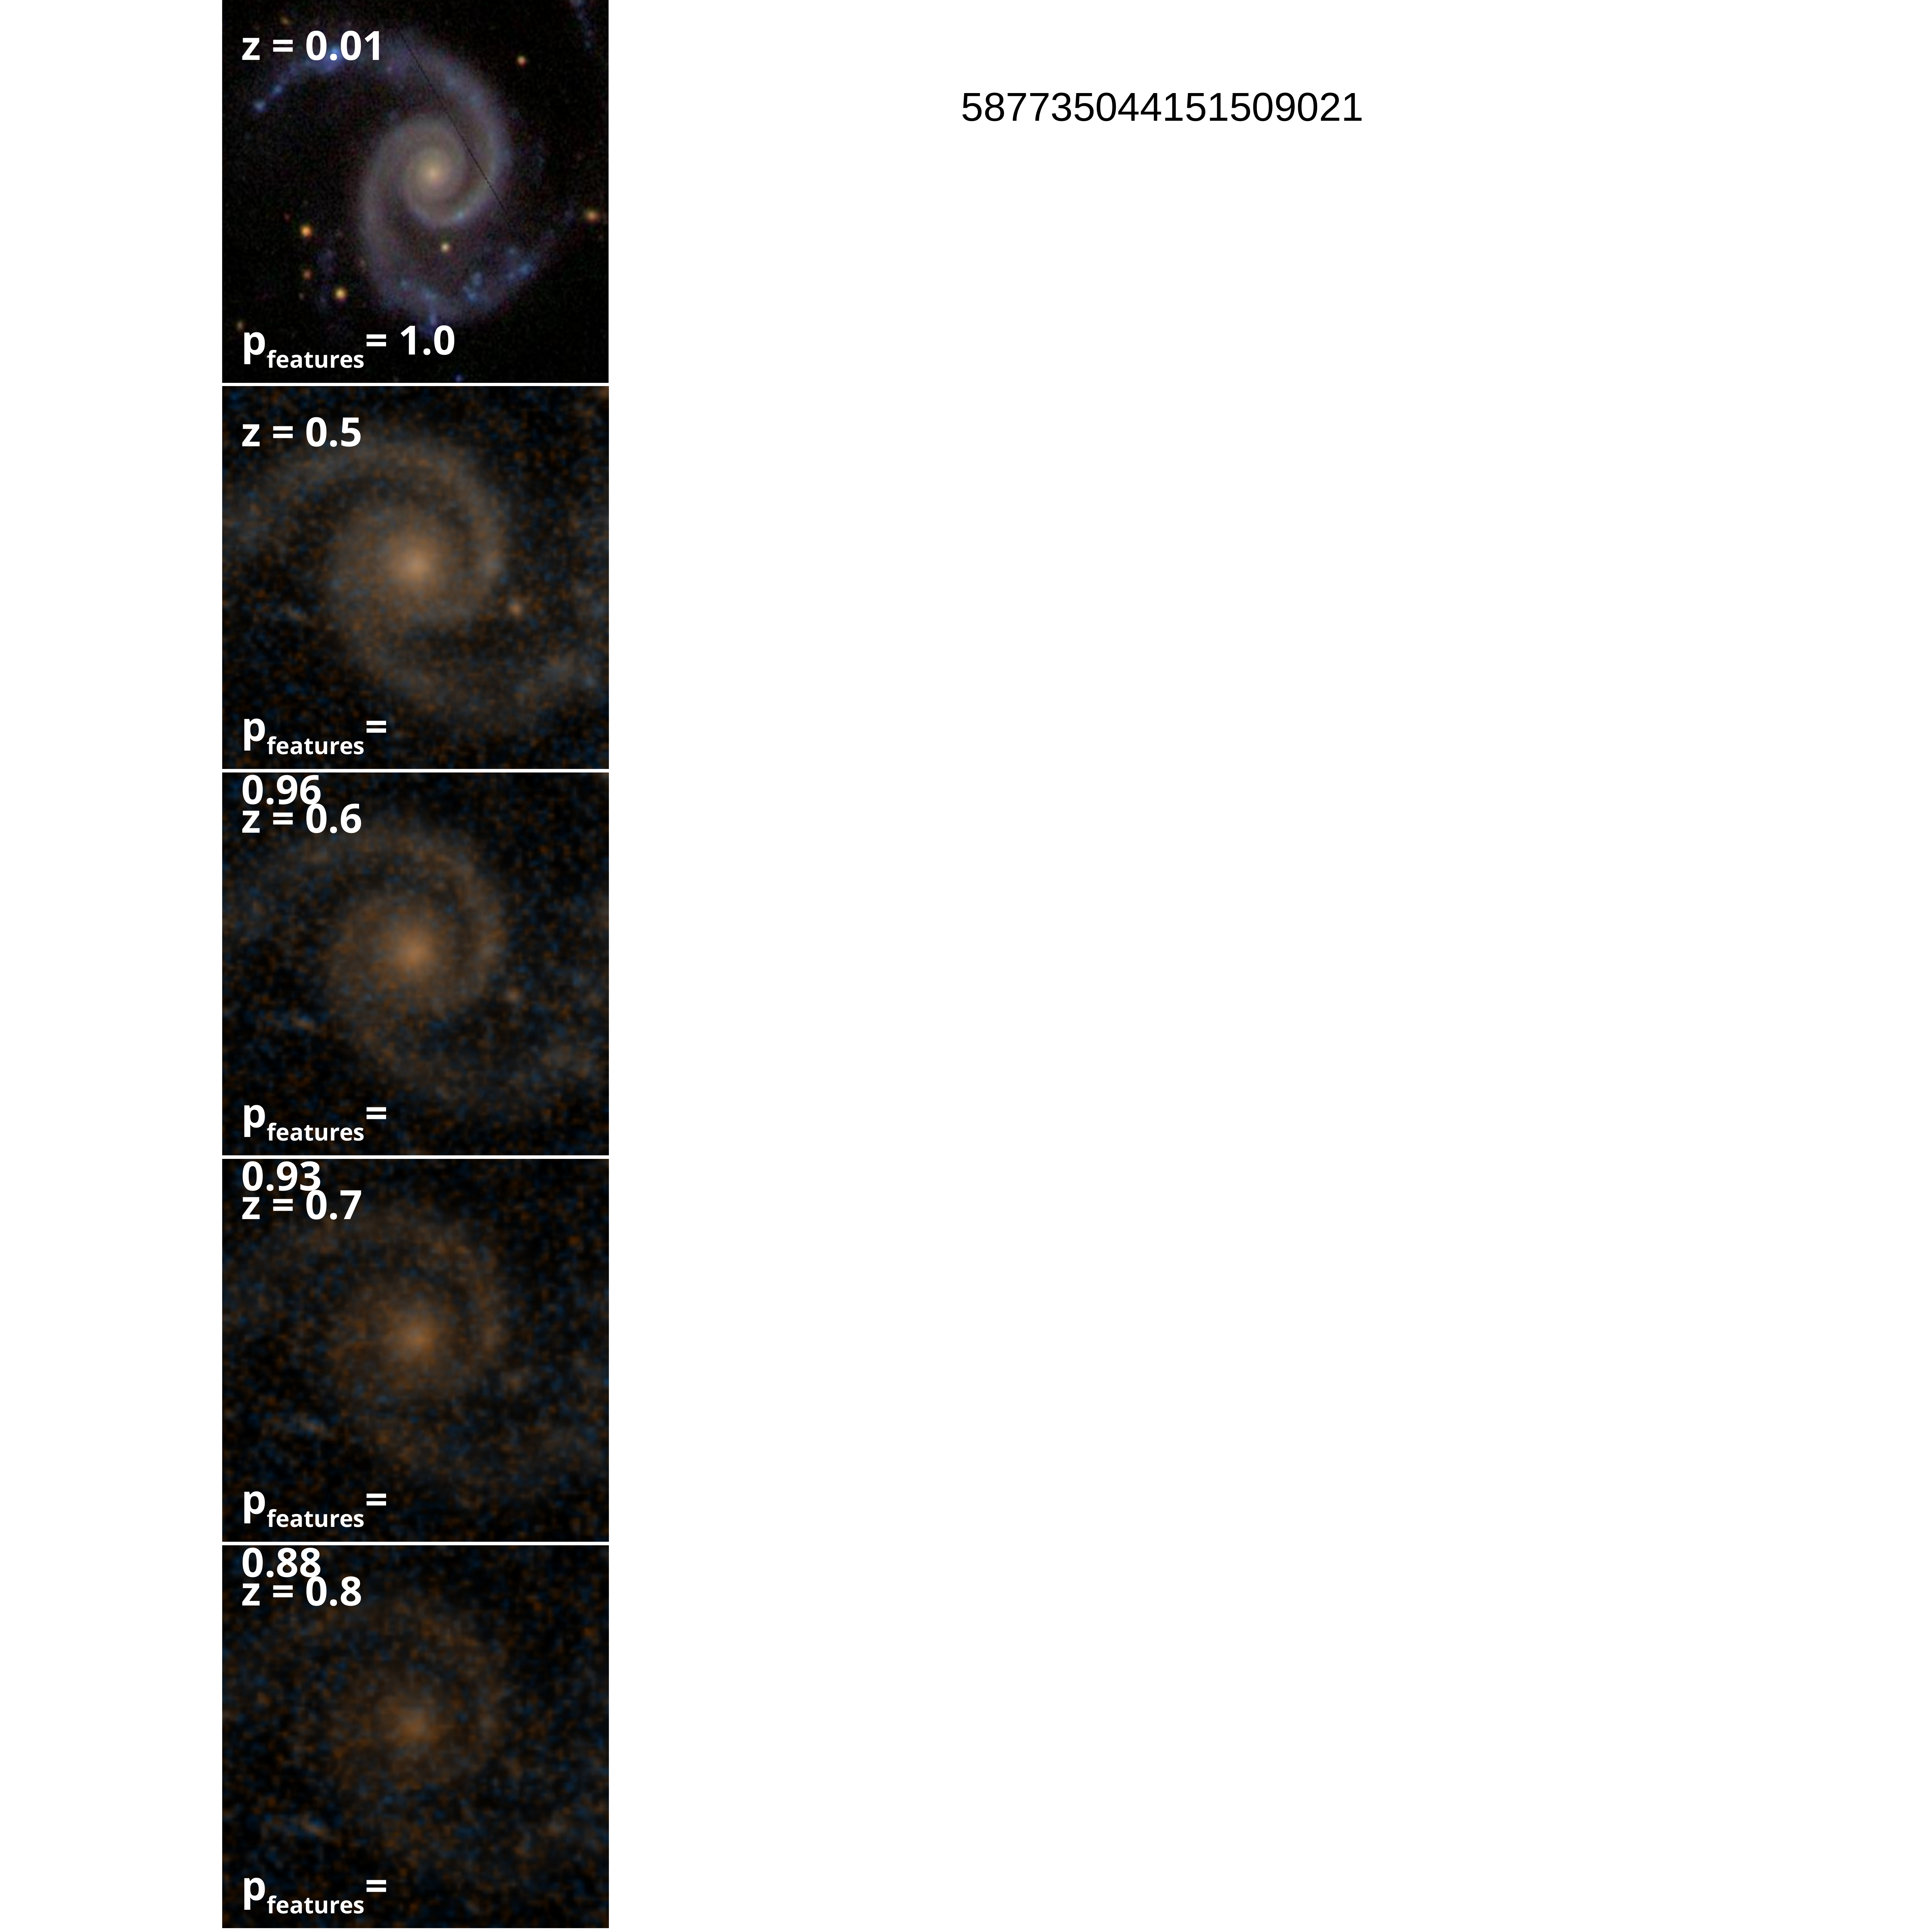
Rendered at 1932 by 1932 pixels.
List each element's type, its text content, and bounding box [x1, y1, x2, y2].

text_box z = 0.8 [283, 1564, 291, 1573]
text_box z = 0.7 [283, 1173, 291, 1176]
text_box z = 0.8 [237, 1560, 474, 1614]
text_box z = 0.7 [237, 1173, 474, 1227]
text_box z = 0.7 [249, 1173, 257, 1186]
picture [222, 386, 609, 769]
picture [222, 1159, 609, 1542]
text_box z = 0.8 [306, 1564, 315, 1573]
text_box pfeatures= 0.93 [237, 1082, 474, 1145]
text_box z = 0.6 [283, 787, 291, 789]
text_box z = 0.8 [249, 1560, 257, 1572]
picture [222, 772, 609, 1156]
text_box z = 0.6 [237, 787, 474, 841]
text_box z = 0.6 [306, 790, 315, 800]
text_box 587735044151509021 [956, 82, 1581, 462]
picture [222, 0, 609, 383]
picture [222, 1545, 609, 1928]
text_box pfeatures= 0.75 [237, 1855, 474, 1918]
text_box z = 0.01 [237, 14, 474, 68]
text_box z = 0.6 [249, 787, 257, 800]
text_box pfeatures= 0.88 [237, 1468, 474, 1531]
text_box z = 0.5 [237, 401, 474, 455]
text_box pfeatures= 0.96 [237, 695, 474, 758]
text_box pfeatures= 1.0 [237, 309, 474, 372]
